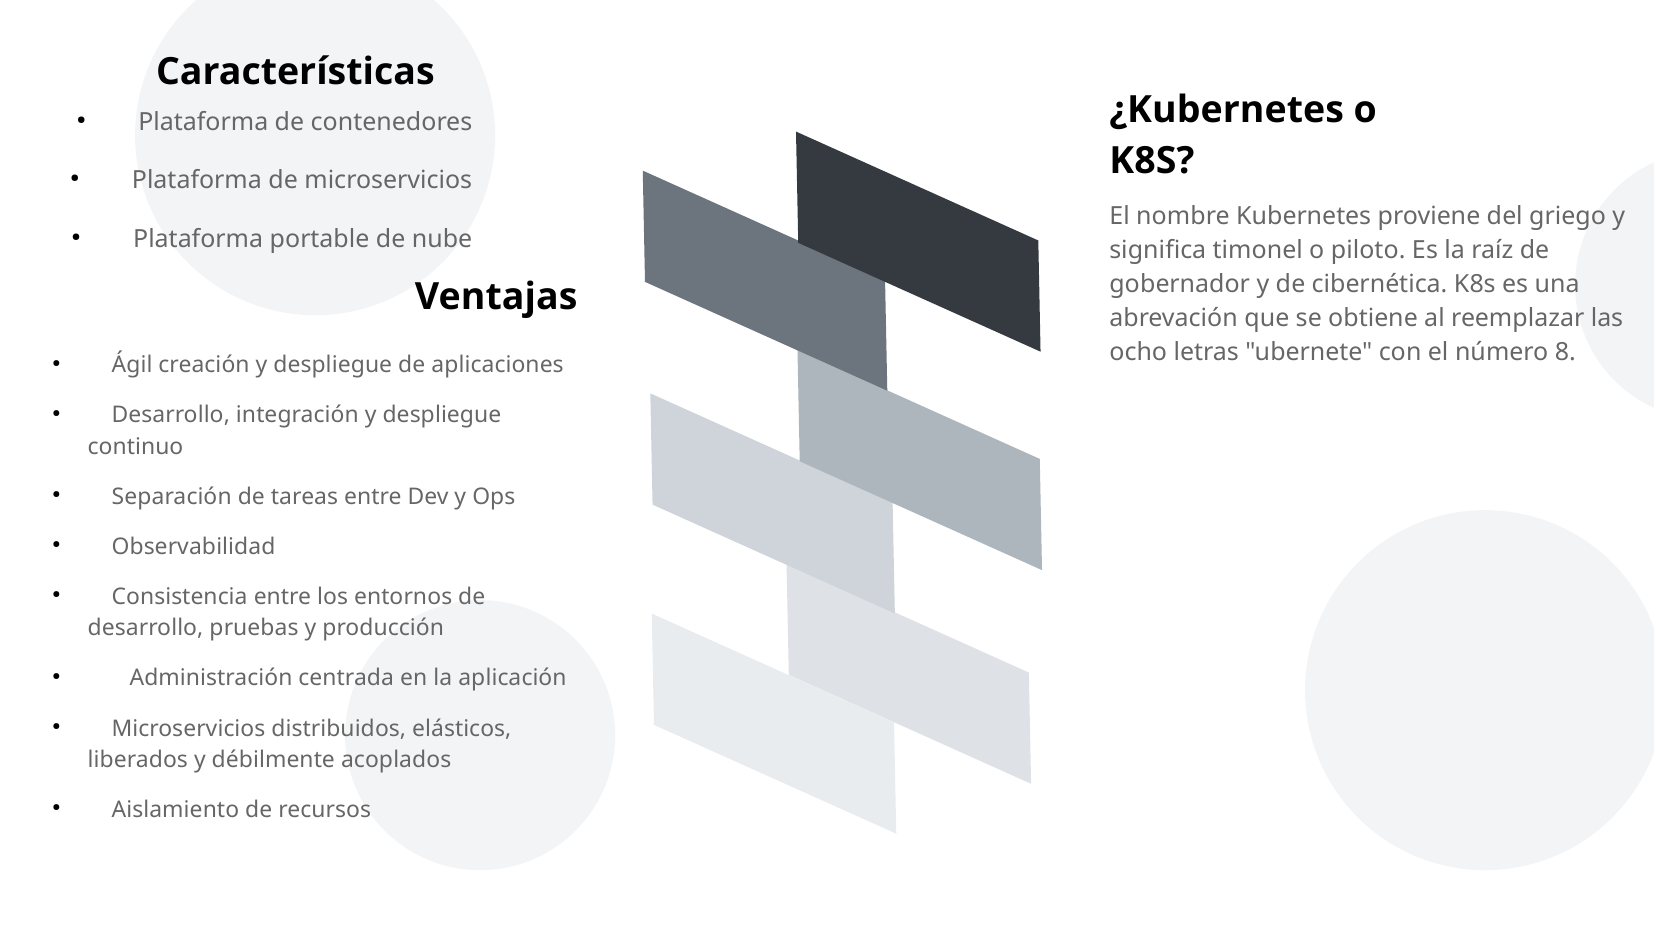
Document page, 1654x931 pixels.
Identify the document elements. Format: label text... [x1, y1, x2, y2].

text_box Características [120, 37, 451, 104]
text_box Plataforma de contenedores Plataforma de microservicios Plataforma portable de nube [0, 96, 488, 263]
text_box ¿Kubernetes o K8S? [1094, 75, 1425, 192]
text_box Ágil creación y despliegue de aplicaciones Desarrollo, integración y despliegue continuo Separación de tareas entre Dev y Ops Observabilidad Consistencia entre los entornos de desarrollo, pruebas y producción Administración centrada en la aplicación Microservicios distribuidos, elásticos, liberados y débilmente acoplados Aislamiento de recursos [37, 340, 593, 832]
text_box Ventajas [262, 262, 593, 329]
text_box El nombre Kubernetes proviene del griego y significa timonel o piloto. Es la raíz de gobernador y de cibernética. K8s es una abrevación que se obtiene al reemplazar las ocho letras "ubernete" con el número 8. [1094, 190, 1650, 376]
